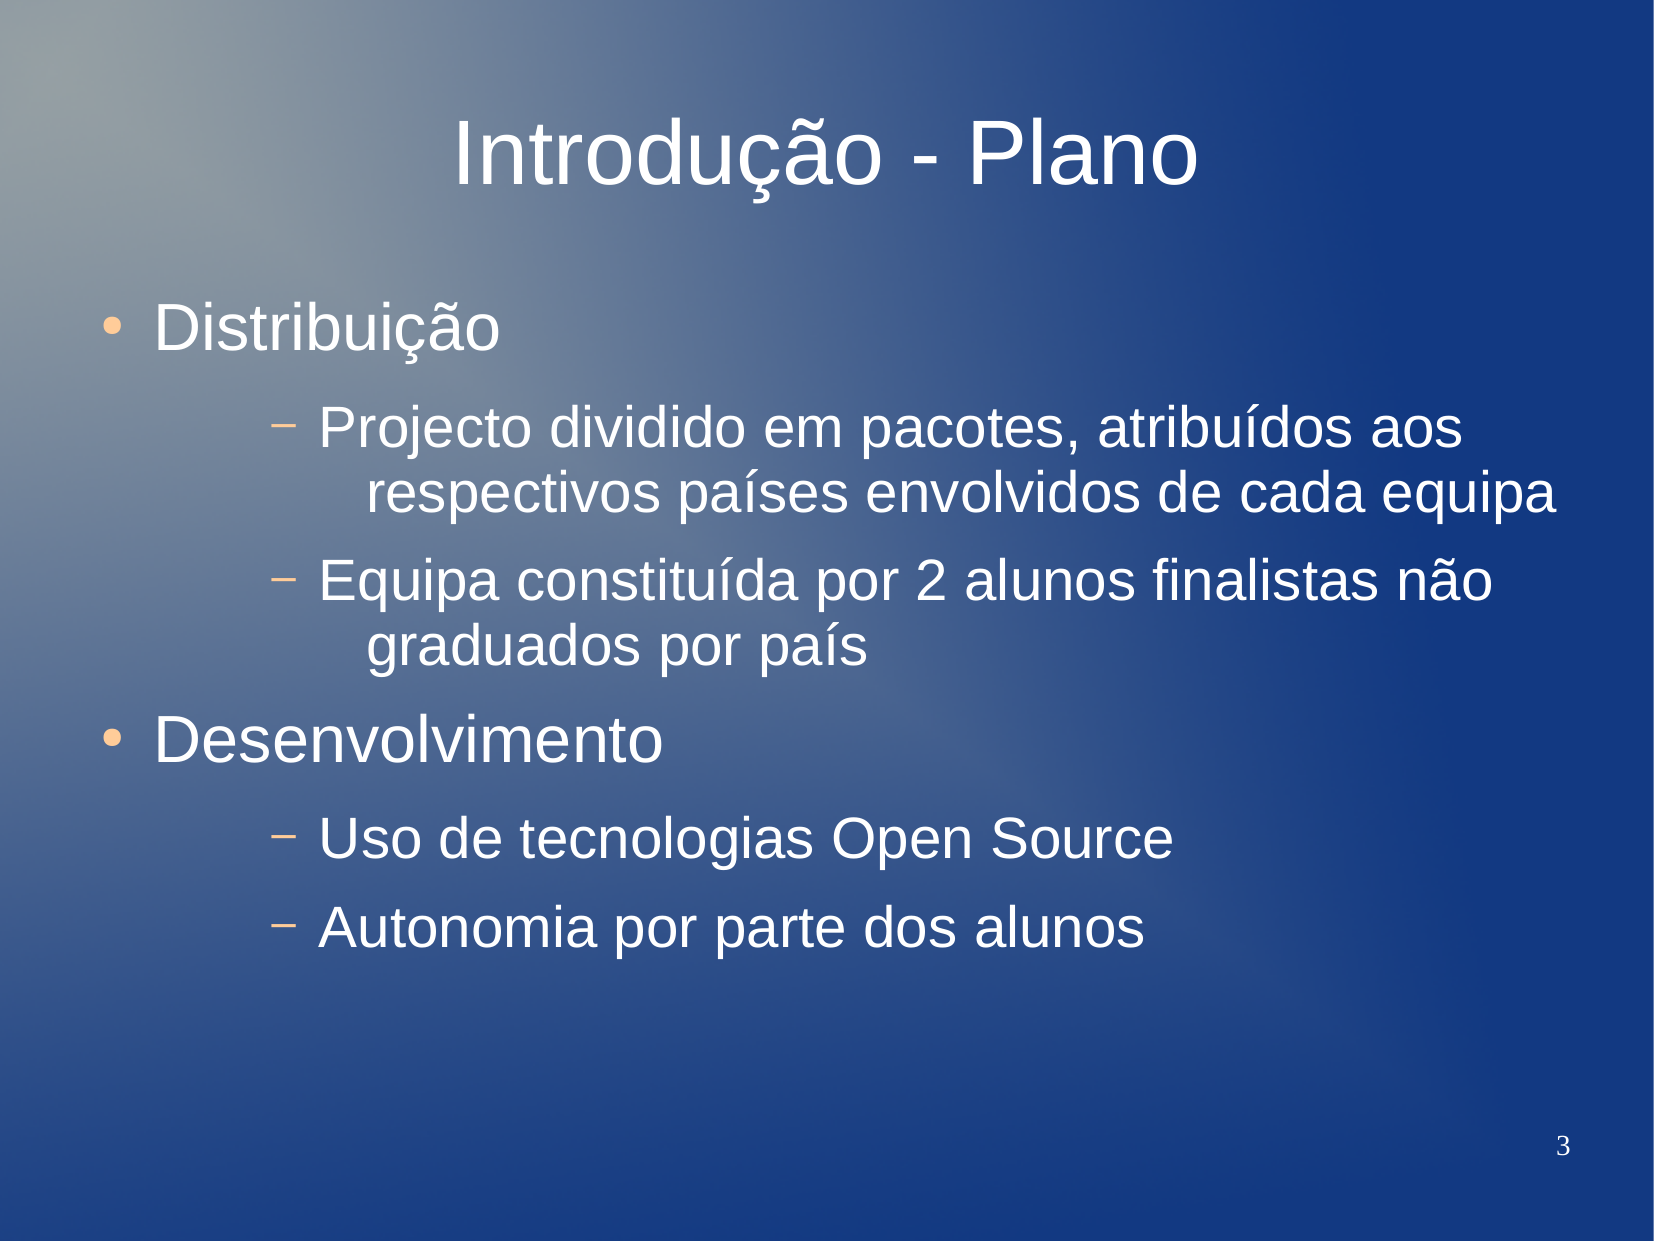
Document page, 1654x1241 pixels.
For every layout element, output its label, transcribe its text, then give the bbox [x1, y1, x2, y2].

picture [0, 0, 1654, 1241]
list Distribuição Projecto dividido em pacotes, atribuídos aos respectivos países envolvidos de cada equipa Equipa constituída por 2 alunos finalistas não graduados por país Desenvolvimento Uso de tecnologias Open Source Autonomia por parte dos alunos [82, 290, 1571, 1109]
title Introdução - Plano [82, 49, 1571, 257]
